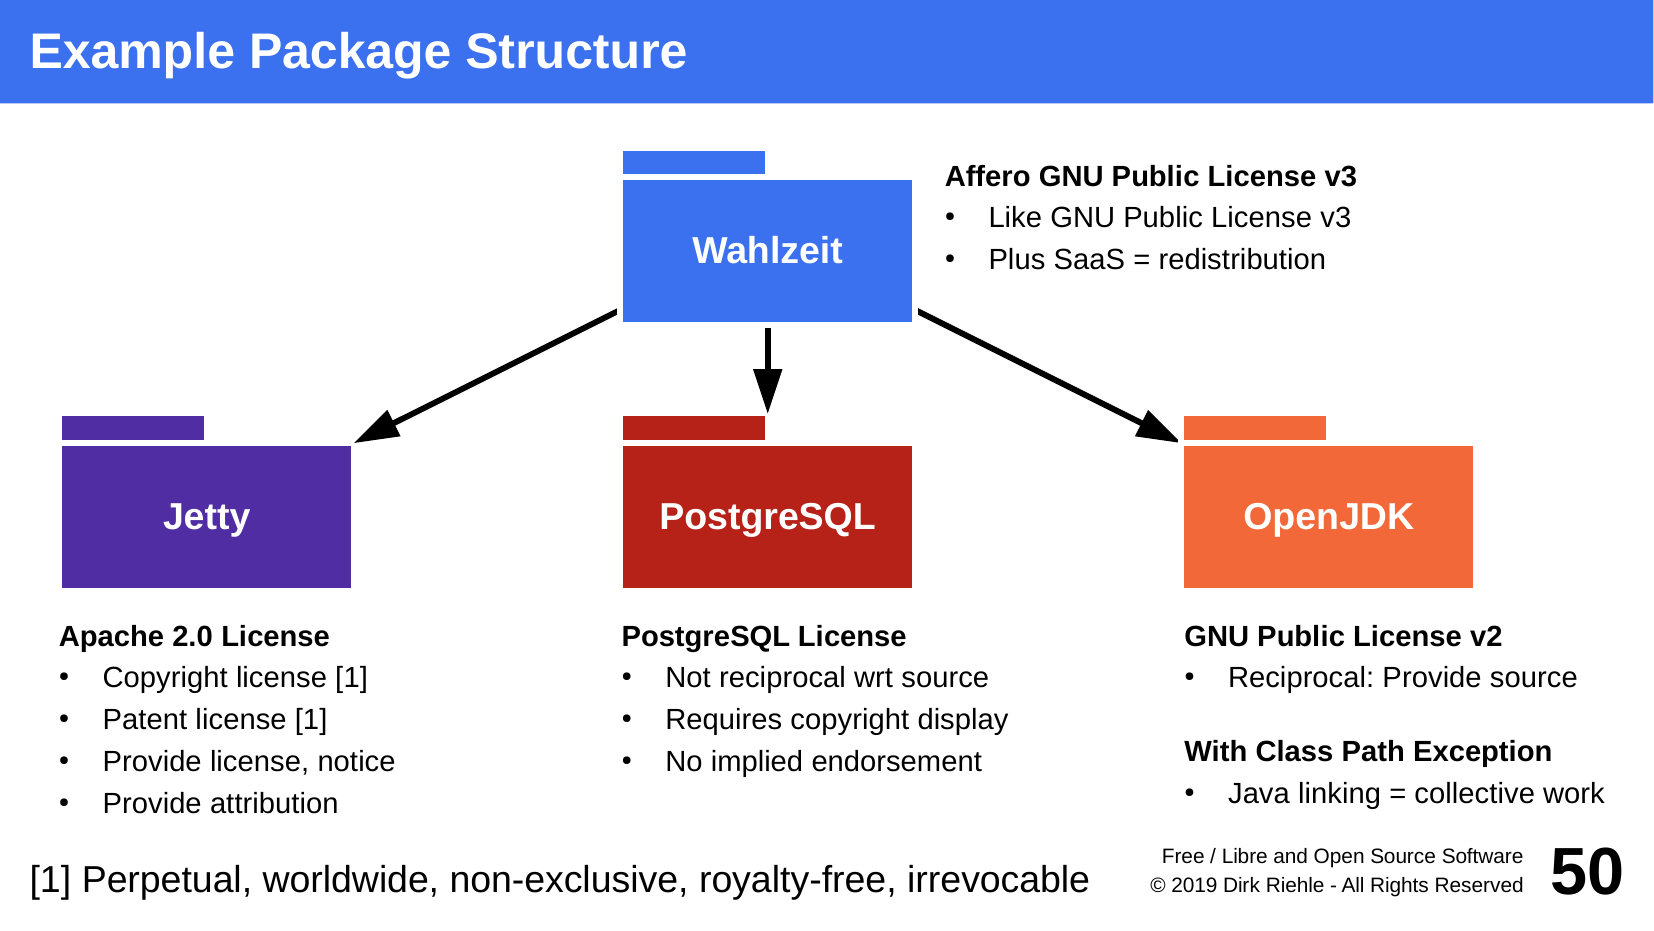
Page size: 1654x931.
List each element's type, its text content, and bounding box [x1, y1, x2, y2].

text_box PostgreSQL License Not reciprocal wrt source Requires copyright display No implied endorsement [621, 607, 1110, 693]
text_box Wahlzeit [620, 177, 916, 325]
text_box Affero GNU Public License v3 Like GNU Public License v3 Plus SaaS = redistribution [944, 147, 1418, 325]
text_box [1181, 413, 1329, 443]
text_box Apache 2.0 License Copyright license [1] Patent license [1] Provide license, notice Provide attribution [59, 607, 522, 693]
text_box PostgreSQL [620, 442, 916, 591]
text_box [620, 147, 768, 178]
text_box Jetty [59, 442, 355, 591]
text_box [620, 413, 768, 443]
text_box [1] Perpetual, worldwide, non-exclusive, royalty-free, irrevocable [0, 693, 1182, 931]
title Example Package Structure [0, 0, 1654, 104]
text_box OpenJDK [1181, 442, 1477, 591]
text_box [59, 413, 207, 443]
text_box GNU Public License v2 Reciprocal: Provide source With Class Path Exception Java linking = collective work [1184, 607, 1636, 883]
